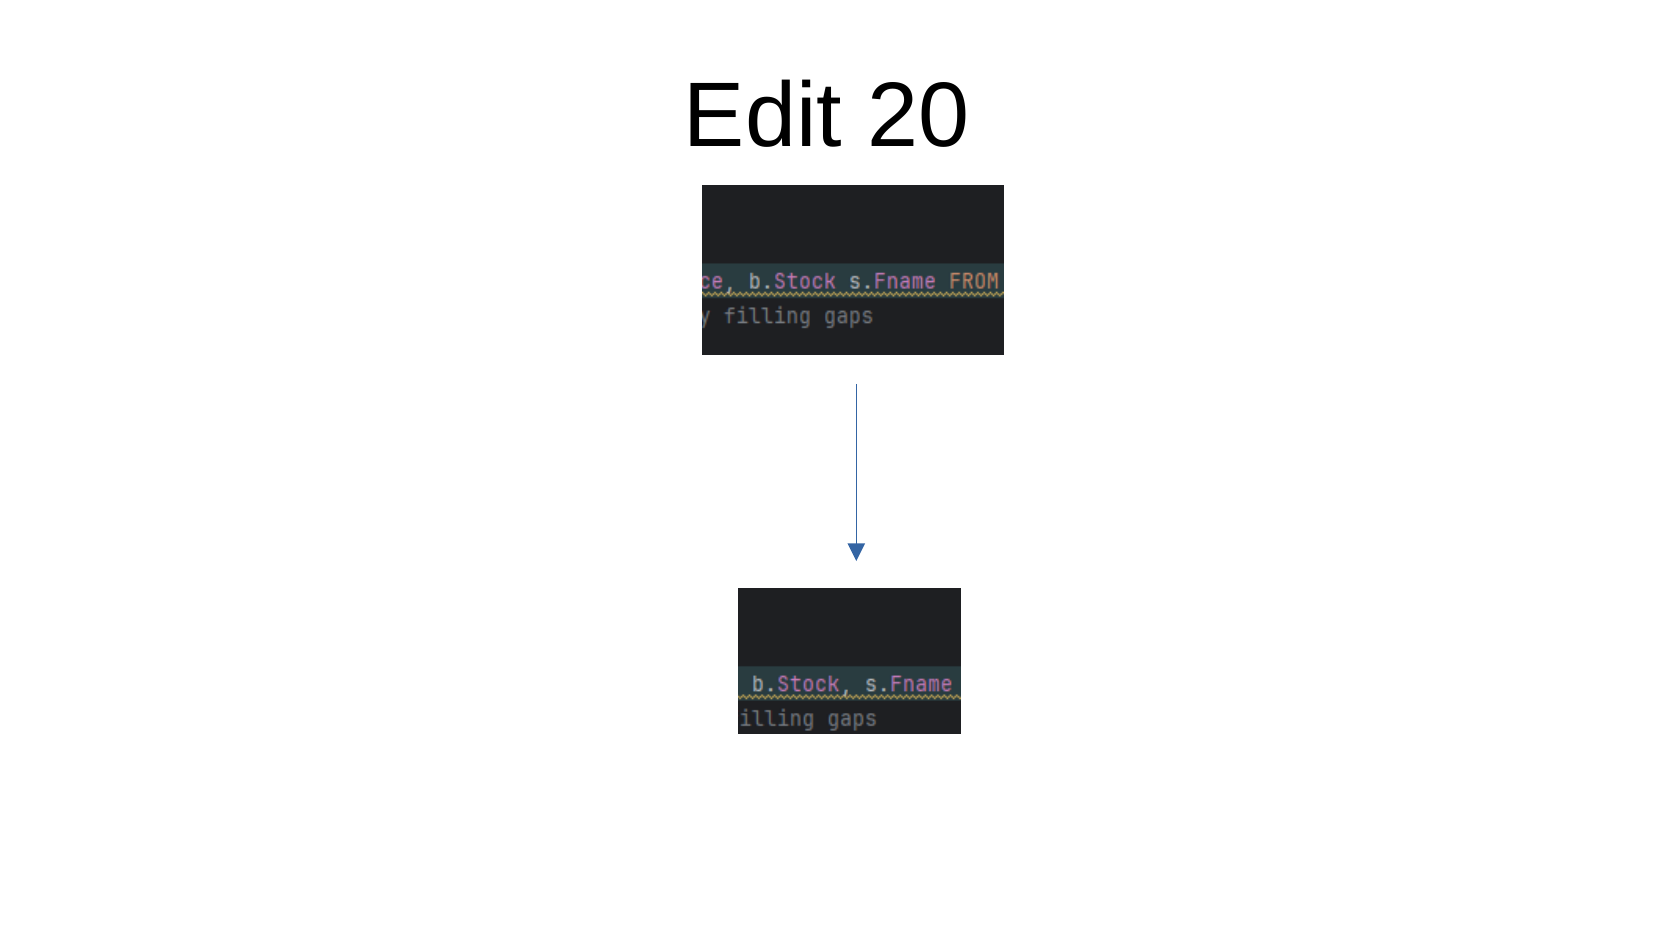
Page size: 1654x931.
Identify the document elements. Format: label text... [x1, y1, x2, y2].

title Edit 20 [82, 37, 1571, 193]
picture [738, 588, 961, 734]
picture [702, 185, 1004, 355]
